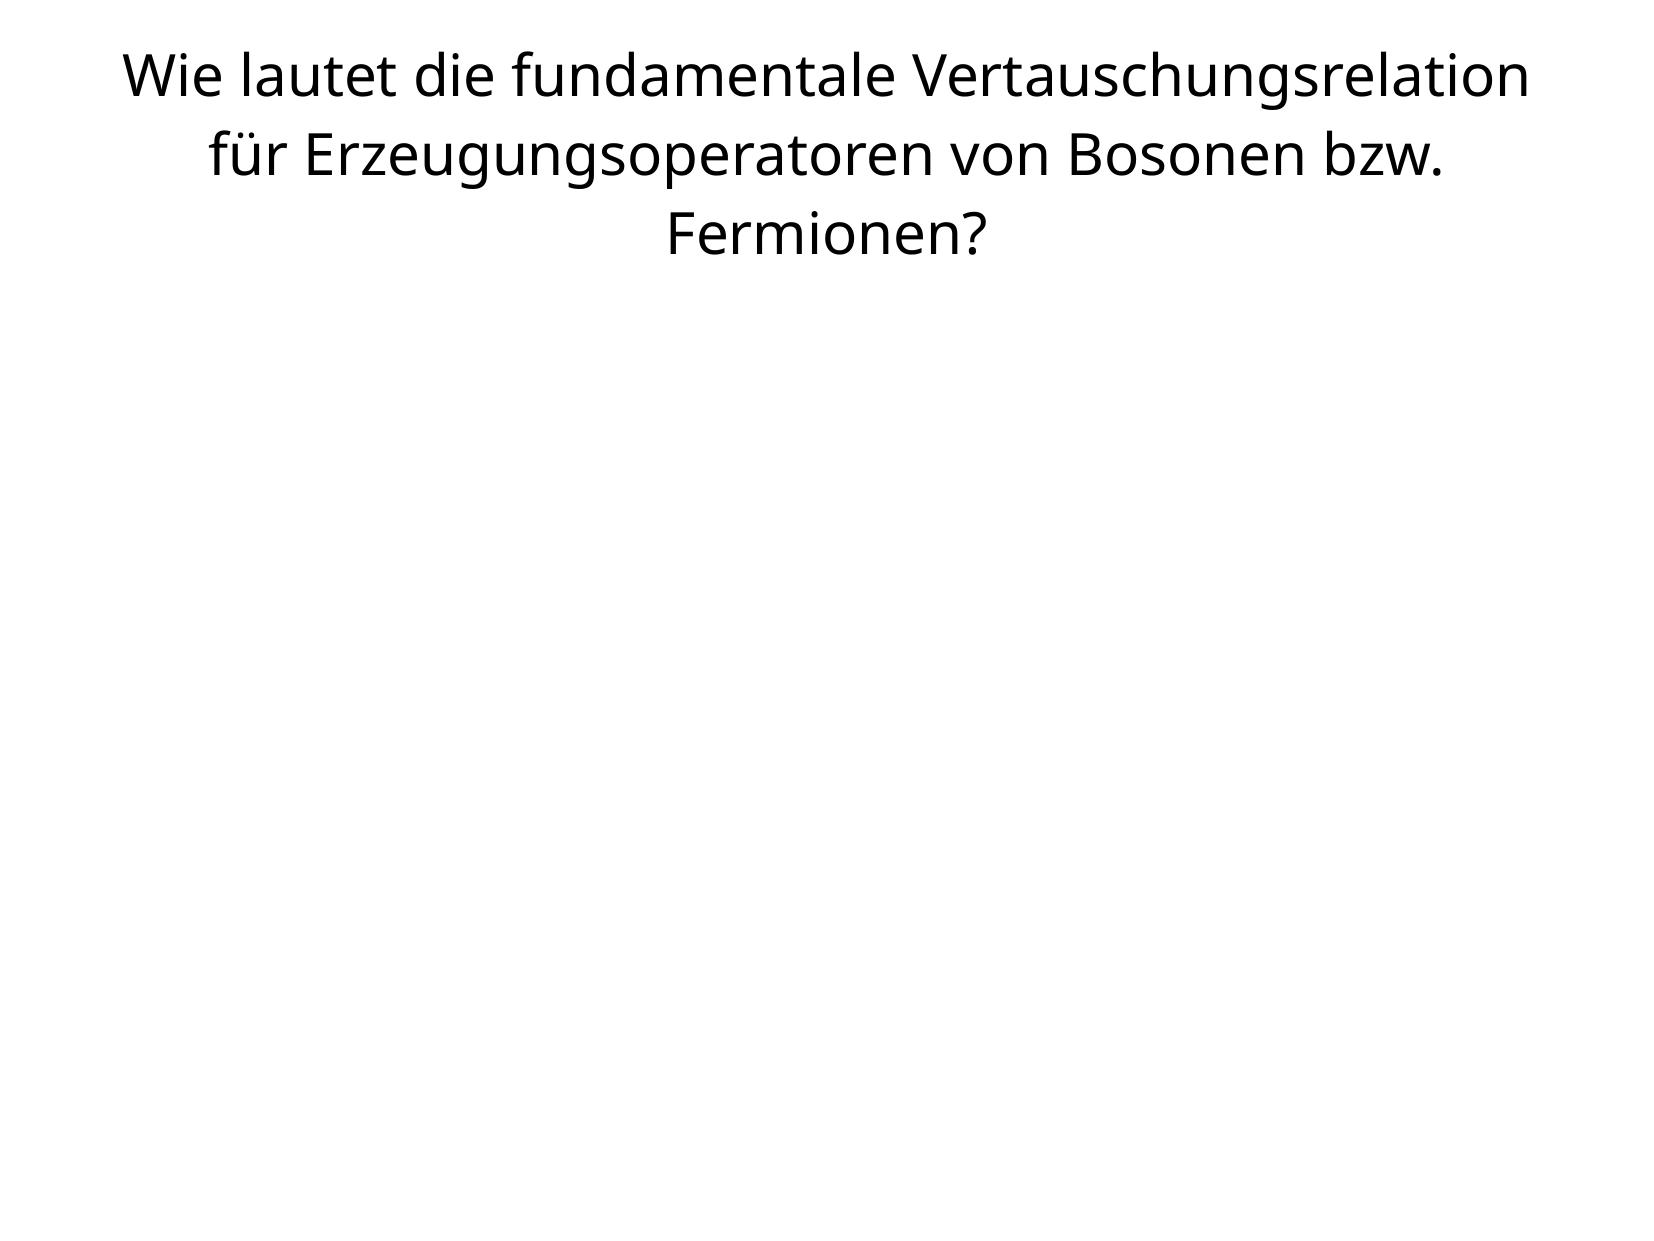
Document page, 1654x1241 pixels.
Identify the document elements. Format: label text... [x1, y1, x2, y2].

title Wie lautet die fundamentale Vertauschungsrelation für Erzeugungsoperatoren von Bosonen bzw. Fermionen? [82, 49, 1571, 257]
